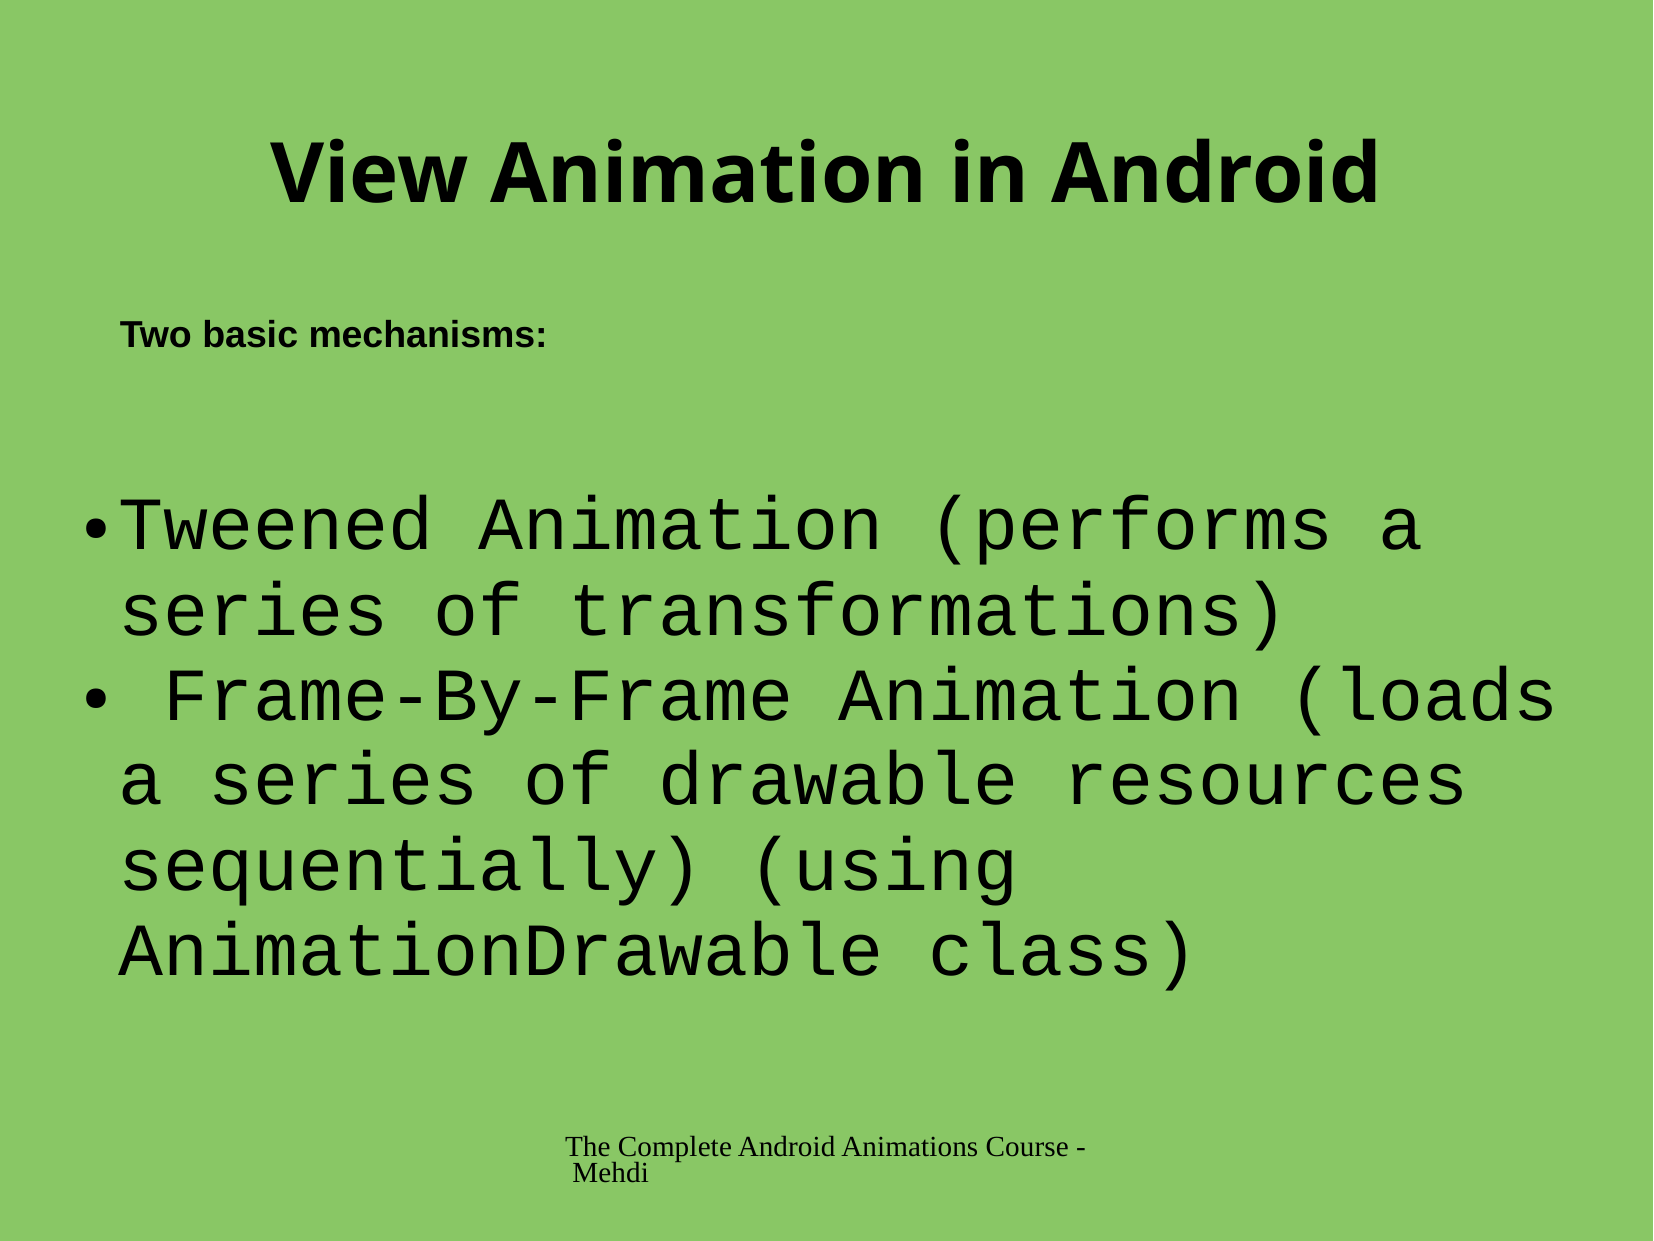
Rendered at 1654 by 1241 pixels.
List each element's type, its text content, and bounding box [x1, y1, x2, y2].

subtitle Tweened Animation (performs a series of transformations) Frame-By-Frame Animation (loads a series of drawable resources sequentially) (using AnimationDrawable class) [82, 390, 1571, 1096]
title View Animation in Android [82, 49, 1571, 291]
text_box Two basic mechanisms: [105, 306, 826, 406]
